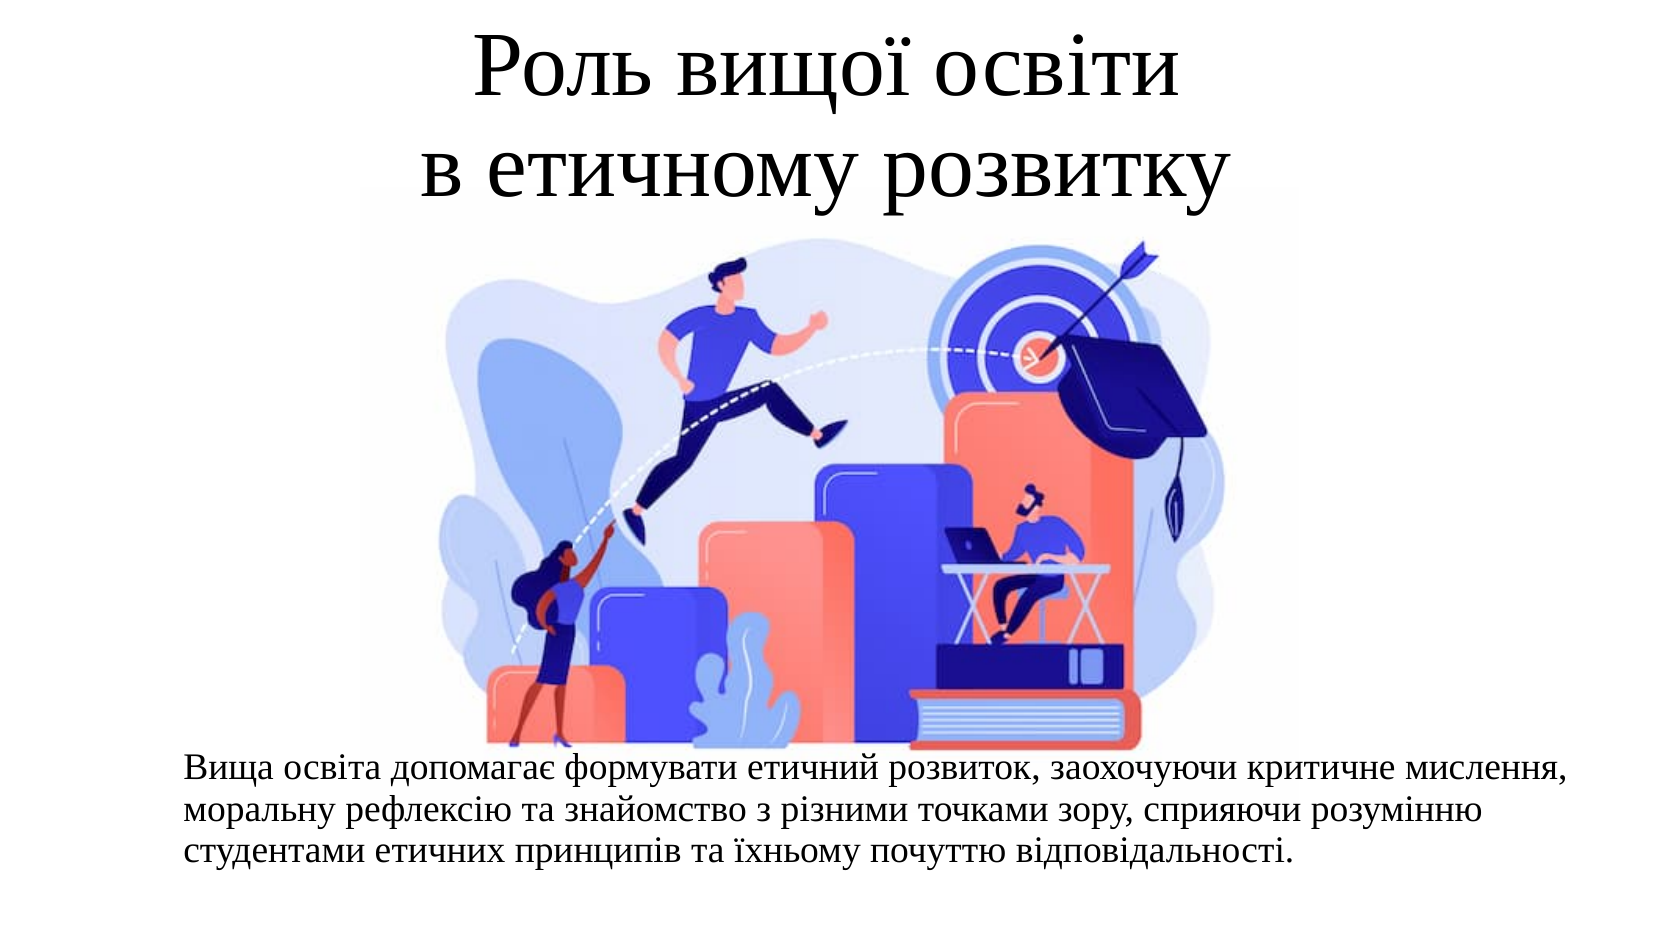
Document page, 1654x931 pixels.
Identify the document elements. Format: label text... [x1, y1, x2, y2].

picture [360, 218, 1299, 675]
list Вища освіта допомагає формувати етичний розвиток, заохочуючи критичне мислення, моральну рефлексію та знайомство з різними точками зору, сприяючи розумінню студентами етичних принципів та їхньому почуттю відповідальності. [112, 675, 1601, 901]
title Роль вищої освіти в етичному розвитку [82, 12, 1571, 218]
